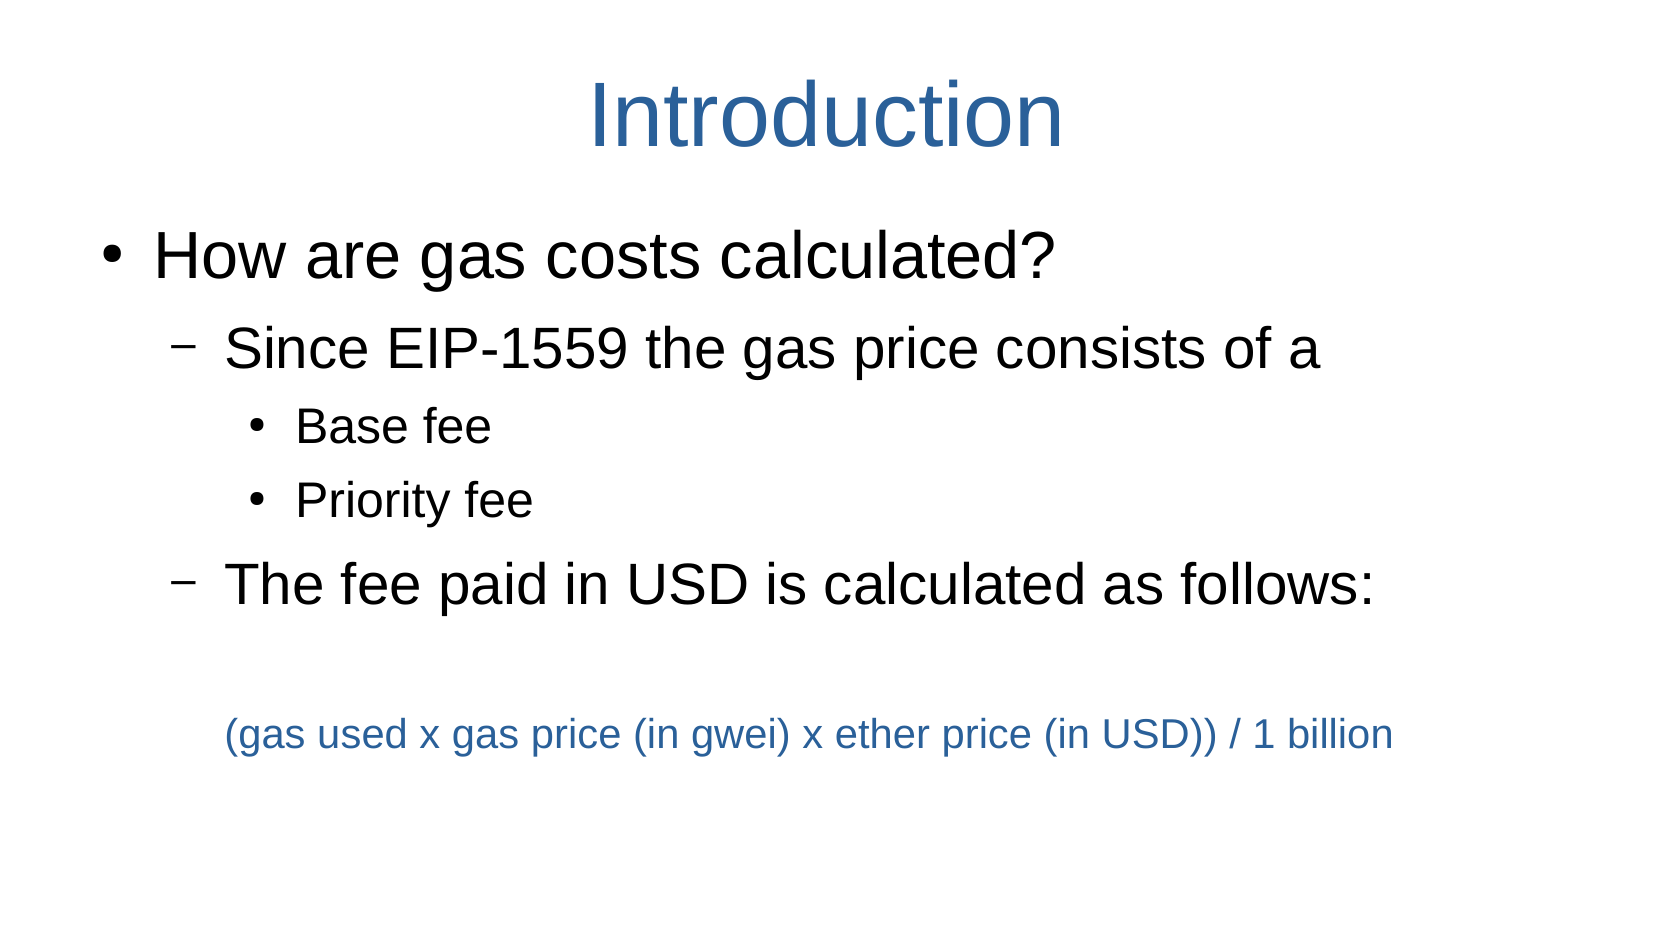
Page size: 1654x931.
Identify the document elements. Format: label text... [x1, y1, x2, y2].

list How are gas costs calculated? Since EIP-1559 the gas price consists of a Base fee Priority fee The fee paid in USD is calculated as follows: (gas used x gas price (in gwei) x ether price (in USD)) / 1 billion [82, 217, 1571, 758]
title Introduction [82, 37, 1571, 193]
